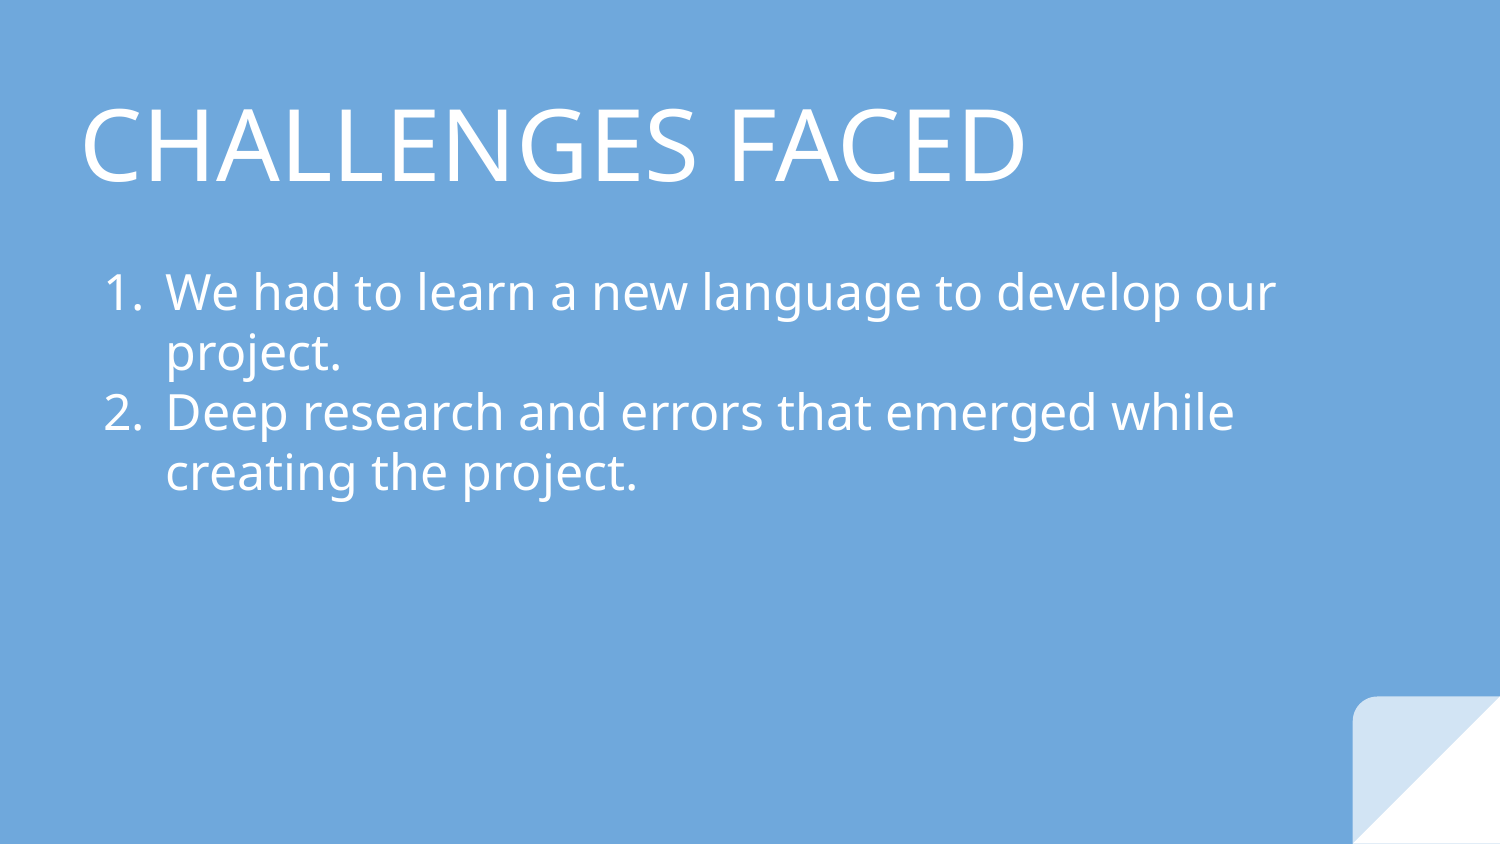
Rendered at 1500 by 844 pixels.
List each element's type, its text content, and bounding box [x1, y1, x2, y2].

title CHALLENGES FACED [64, 48, 1413, 217]
subtitle We had to learn a new language to develop our project. Deep research and errors that emerged while creating the project. [75, 245, 1425, 689]
